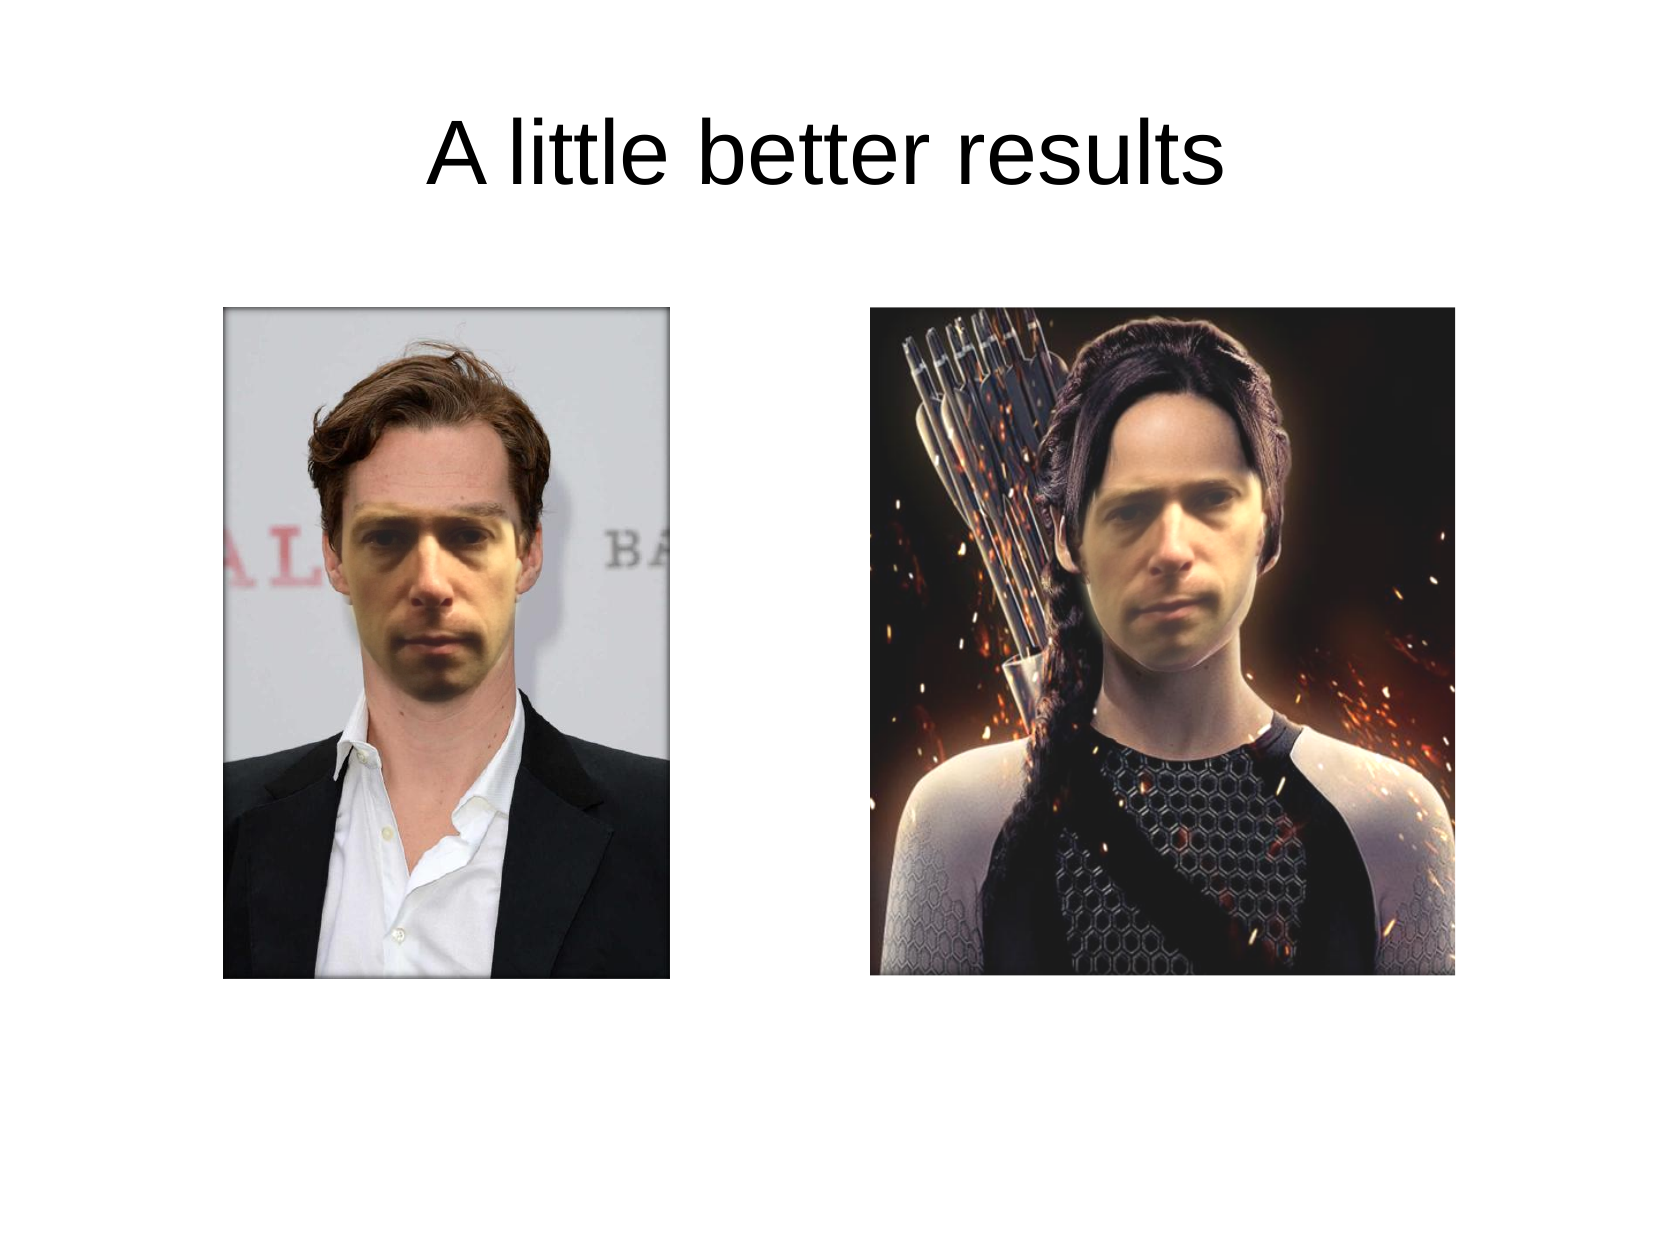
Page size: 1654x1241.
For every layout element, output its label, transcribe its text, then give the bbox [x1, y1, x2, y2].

picture [870, 285, 1456, 1021]
picture [170, 290, 722, 1010]
title A little better results [82, 49, 1571, 257]
